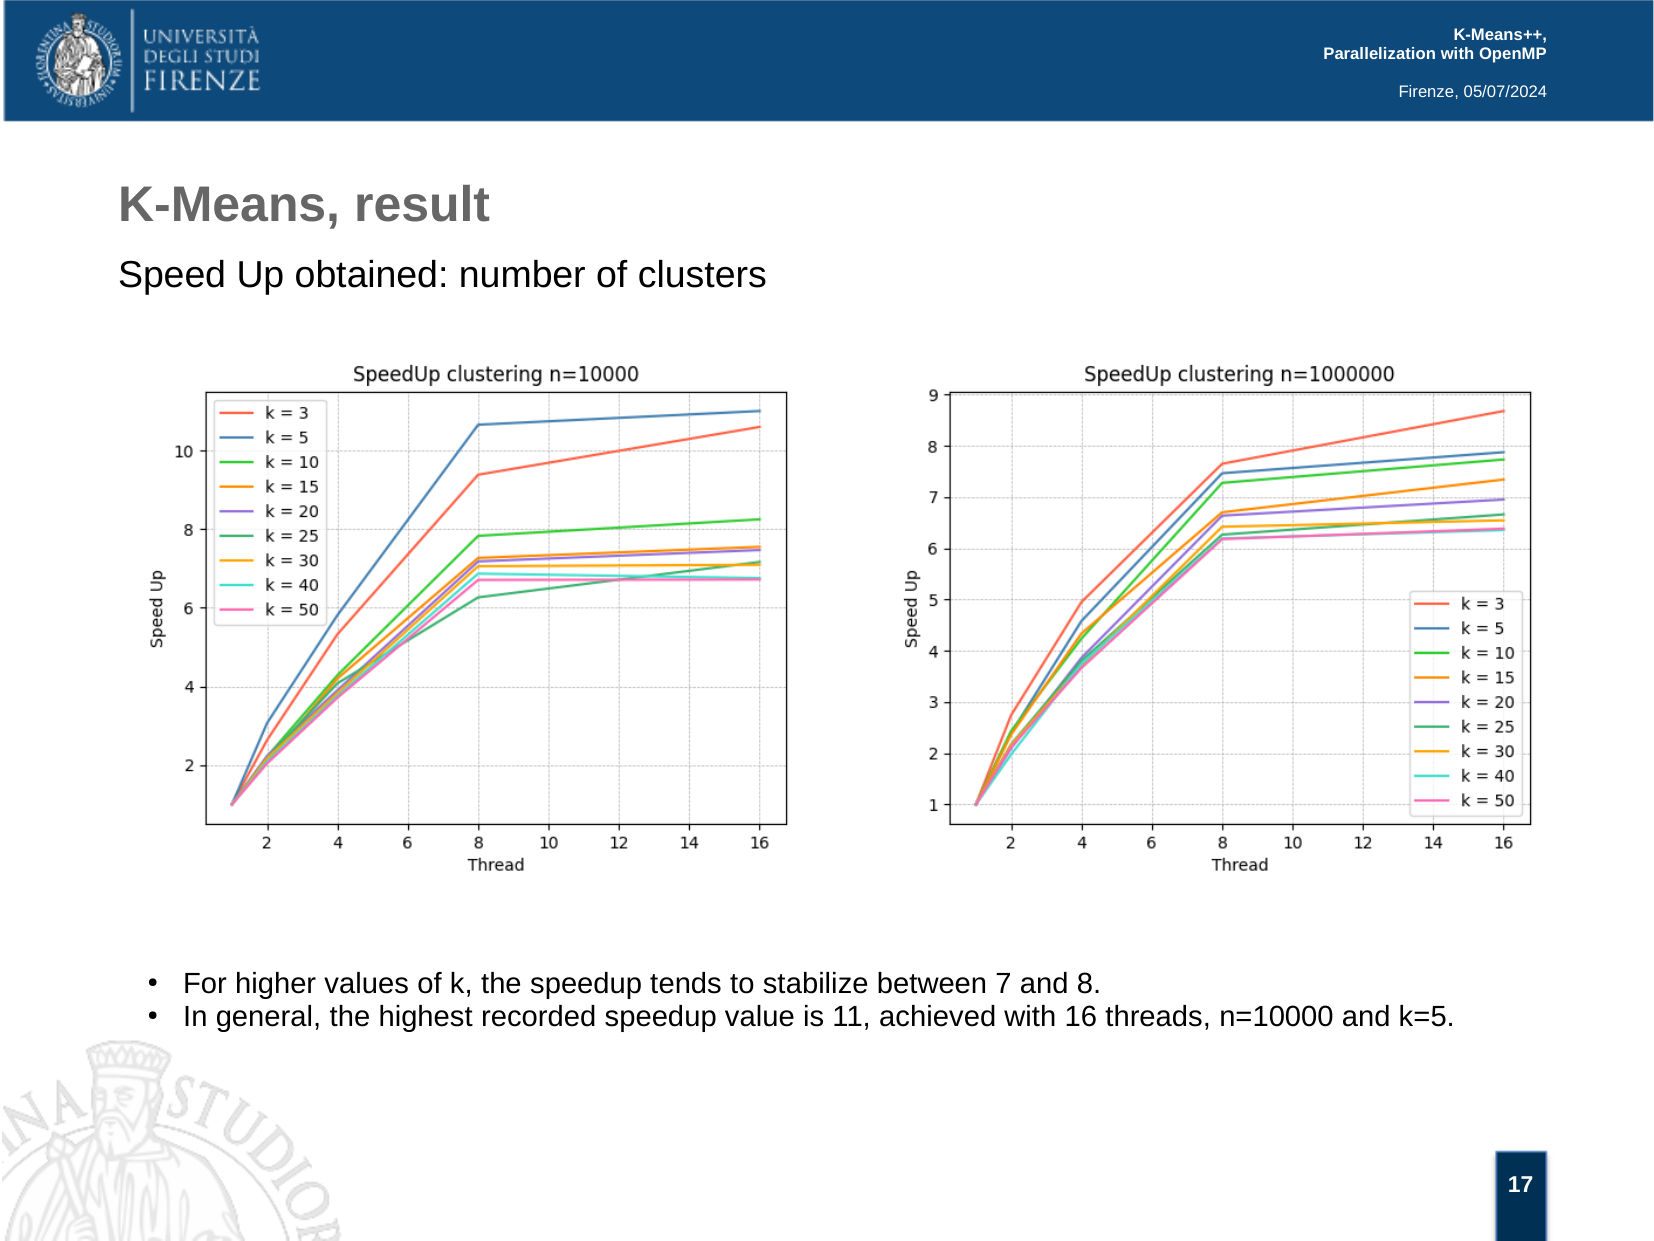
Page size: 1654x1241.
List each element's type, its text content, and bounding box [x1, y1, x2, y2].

text_box K-Means, result Speed Up obtained: number of clusters [118, 106, 1152, 324]
picture [2, 0, 1654, 1241]
text_box For higher values of k, the speedup tends to stabilize between 7 and 8.​ In general, the highest recorded speedup value is 11, achieved with 16 threads, n=10000 and k=5.​ [147, 907, 1536, 1093]
text_box K-Means++, Parallelization with OpenMP Firenze, 05/07/2024 [685, 24, 1548, 102]
text_box 17 [1505, 1160, 1536, 1208]
